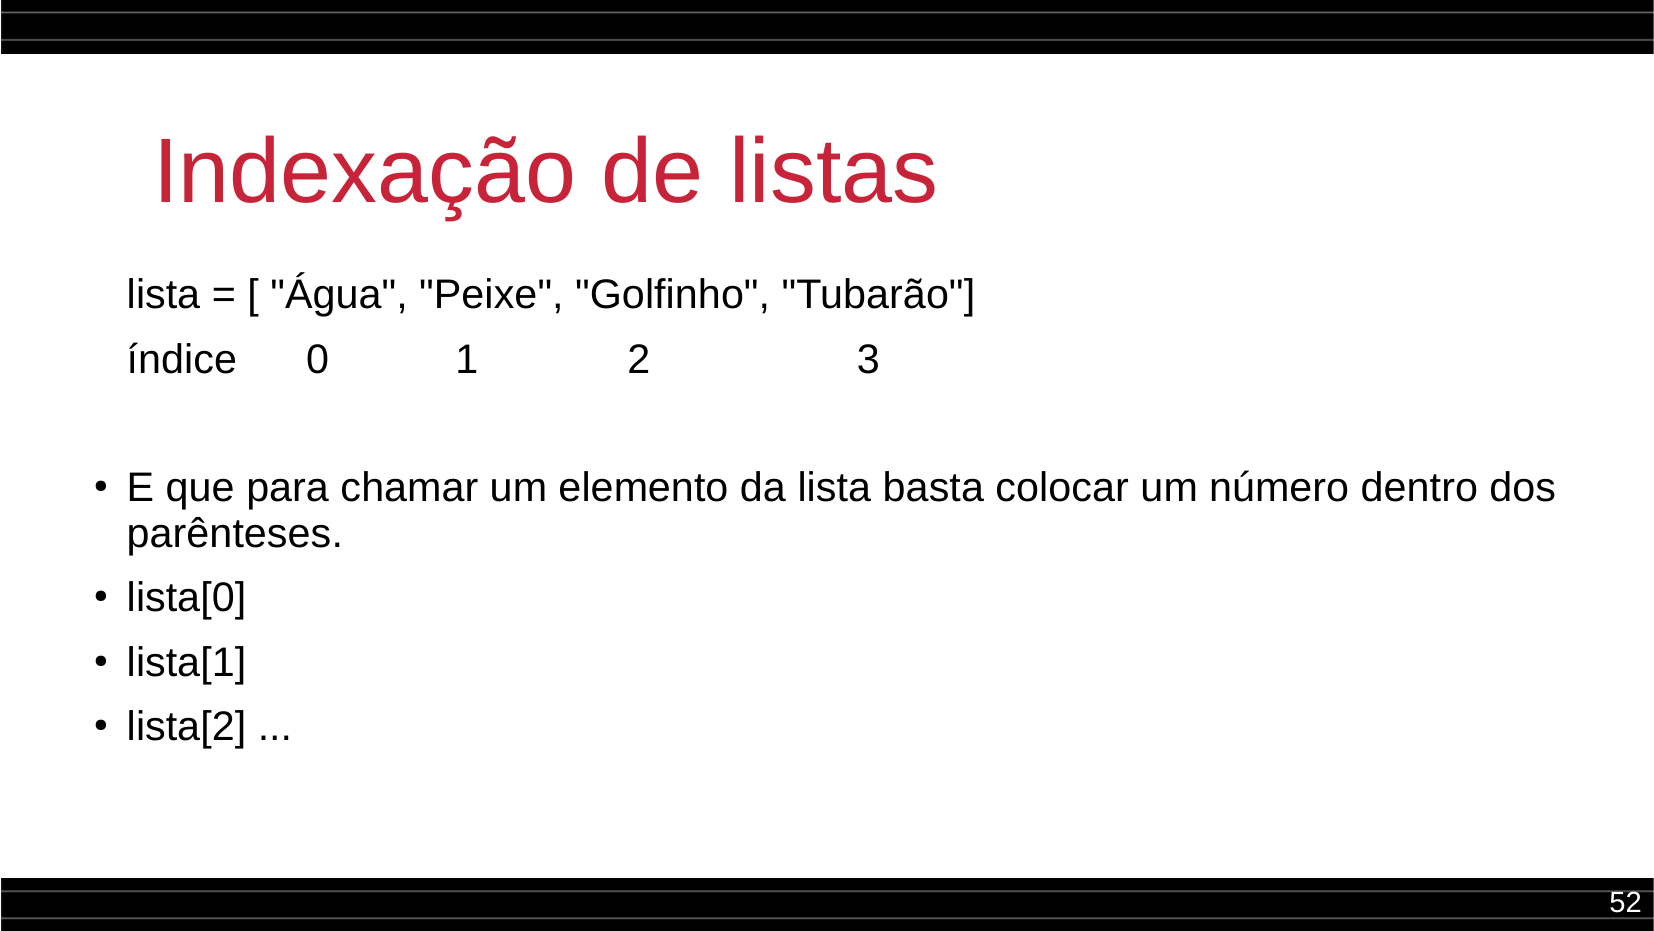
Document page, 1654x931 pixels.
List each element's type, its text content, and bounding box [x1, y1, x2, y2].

picture [1, 878, 1654, 931]
list lista = [ "Água", "Peixe", "Golfinho", "Tubarão"] índice 0 1 2 3 E que para chamar um elemento da lista basta colocar um número dentro dos parênteses. lista[0] lista[1] lista[2] ... [82, 271, 1571, 758]
picture [1, 0, 1654, 54]
title Indexação de listas [82, 67, 1571, 271]
